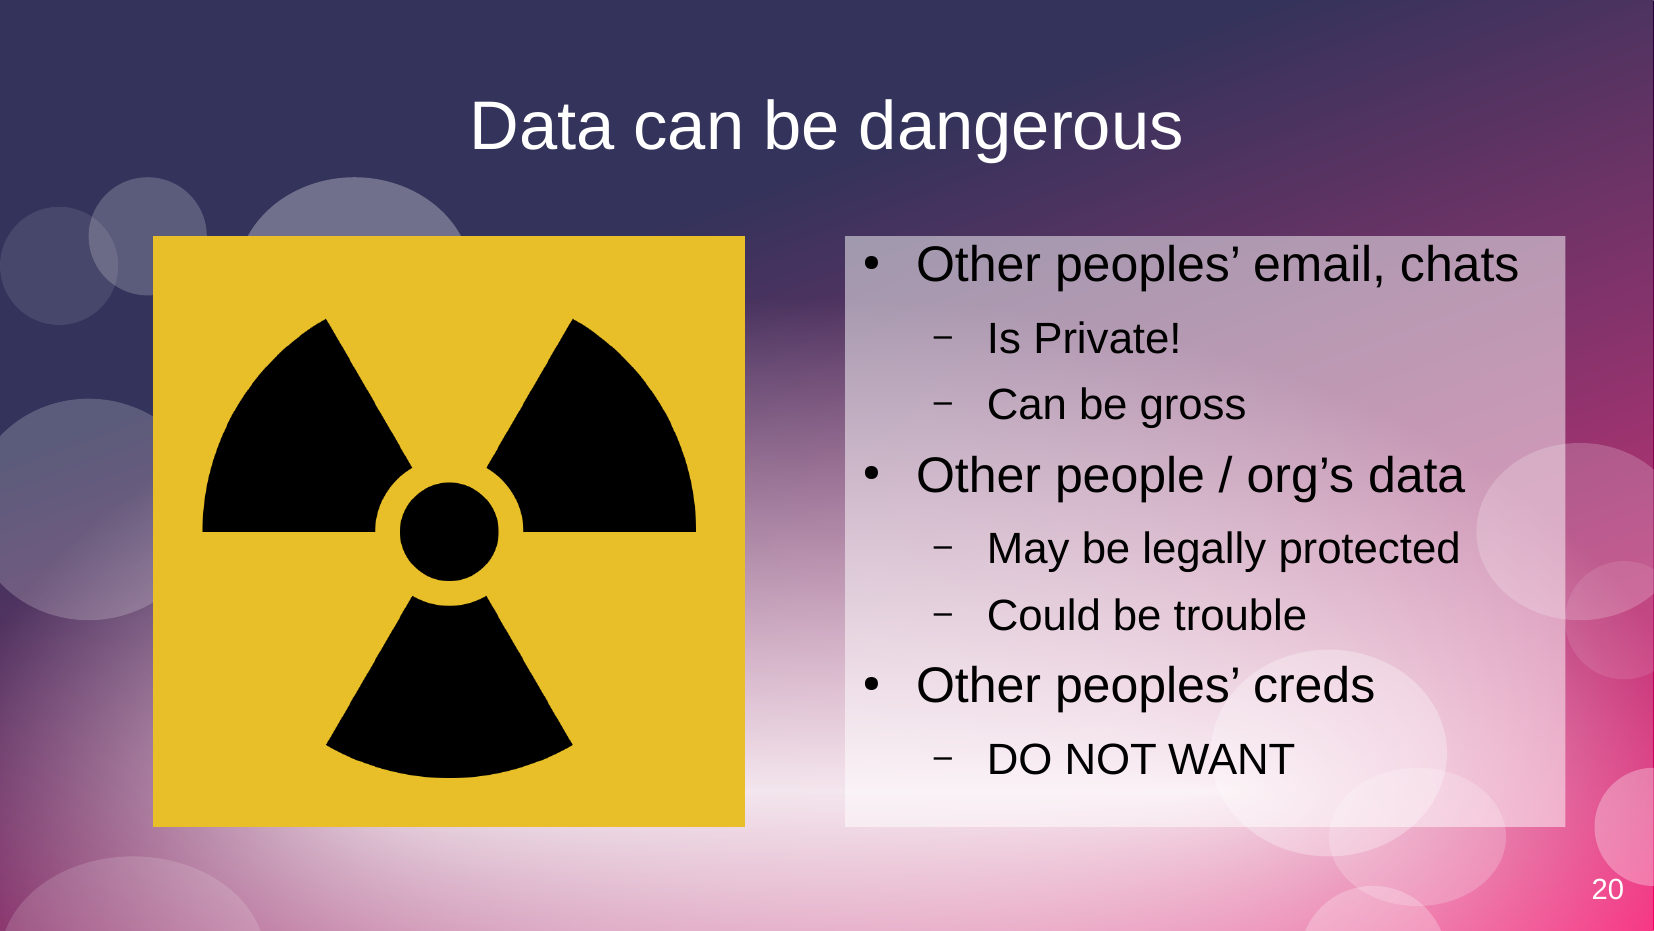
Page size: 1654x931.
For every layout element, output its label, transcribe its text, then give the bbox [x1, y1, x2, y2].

title Data can be dangerous [88, 44, 1565, 207]
list Other peoples’ email, chats Is Private! Can be gross Other people / org’s data May be legally protected Could be trouble Other peoples’ creds DO NOT WANT [845, 236, 1566, 827]
picture [153, 236, 745, 827]
